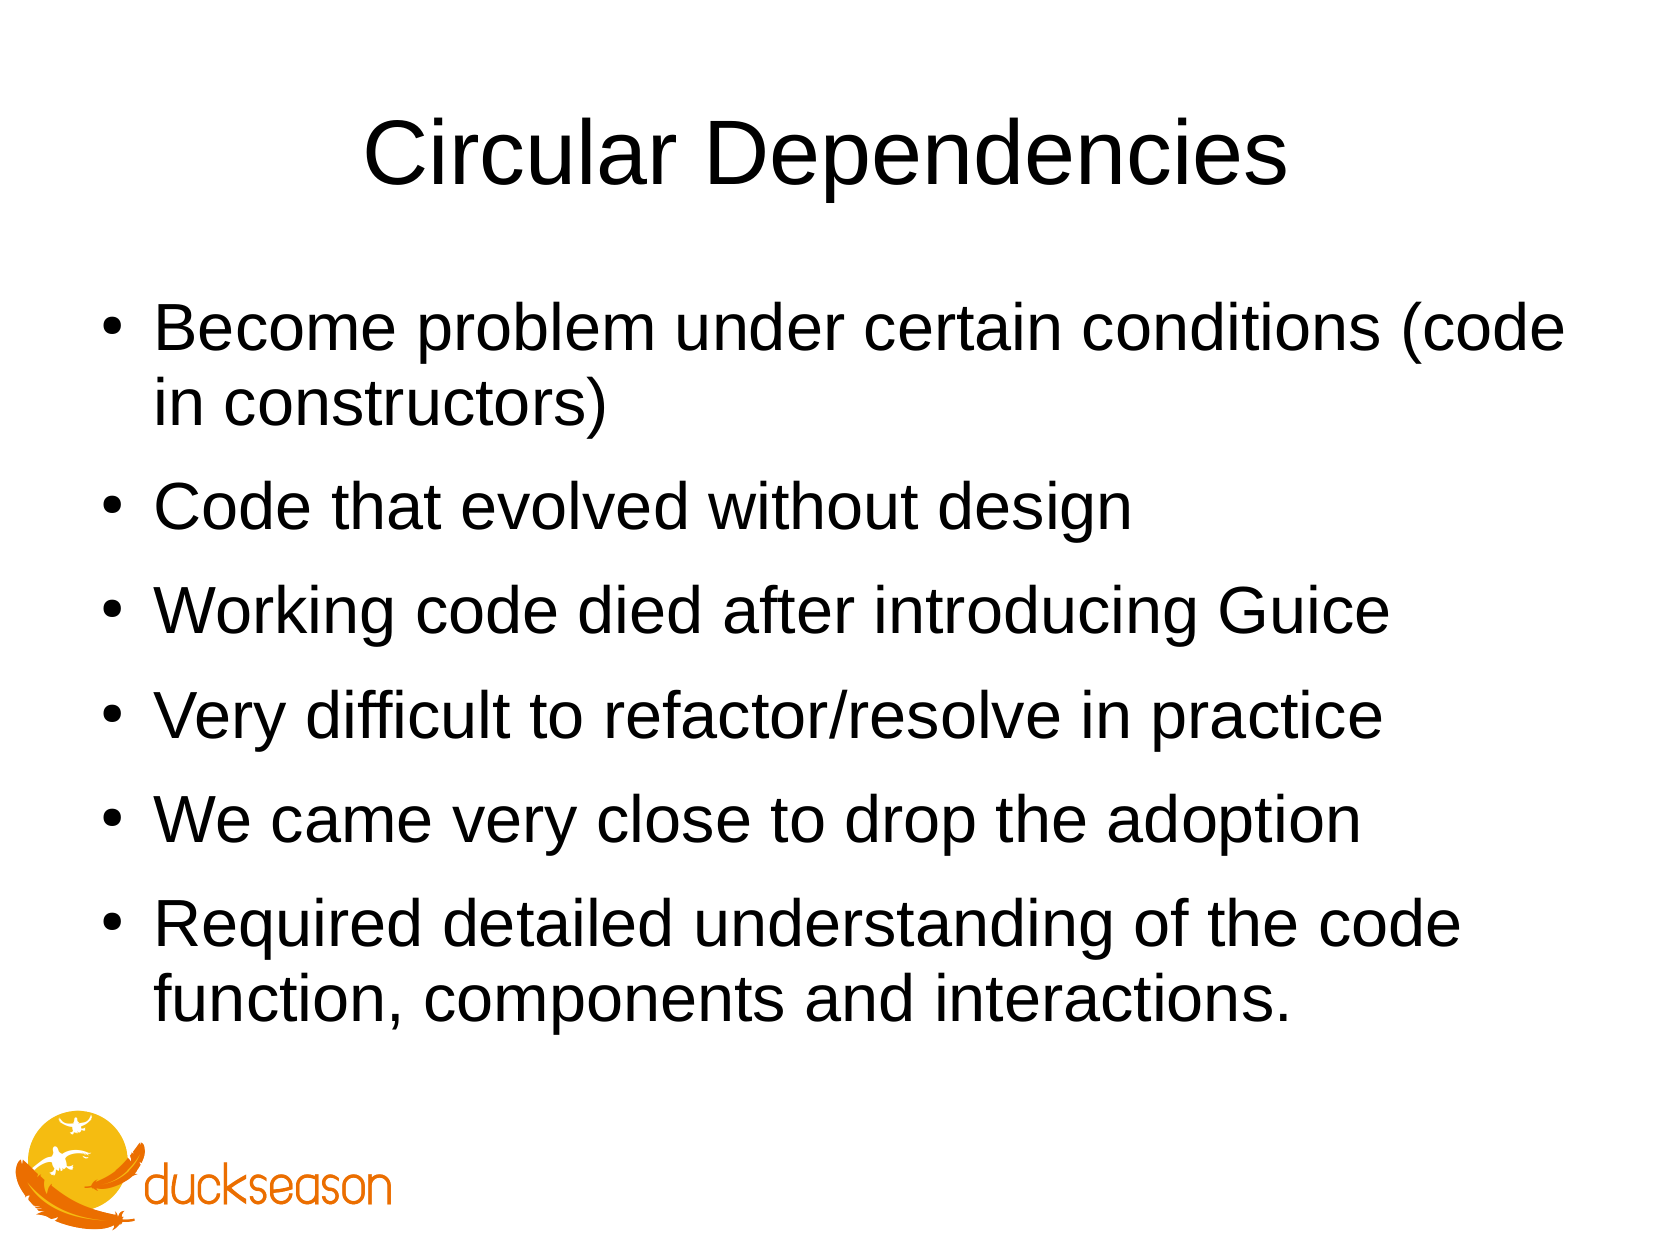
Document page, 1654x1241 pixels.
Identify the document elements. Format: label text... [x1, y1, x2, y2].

title Circular Dependencies [82, 49, 1571, 257]
picture [15, 1110, 391, 1231]
list Become problem under certain conditions (code in constructors) Code that evolved without design Working code died after introducing Guice Very difficult to refactor/resolve in practice We came very close to drop the adoption Required detailed understanding of the code function, components and interactions. [82, 290, 1571, 1096]
